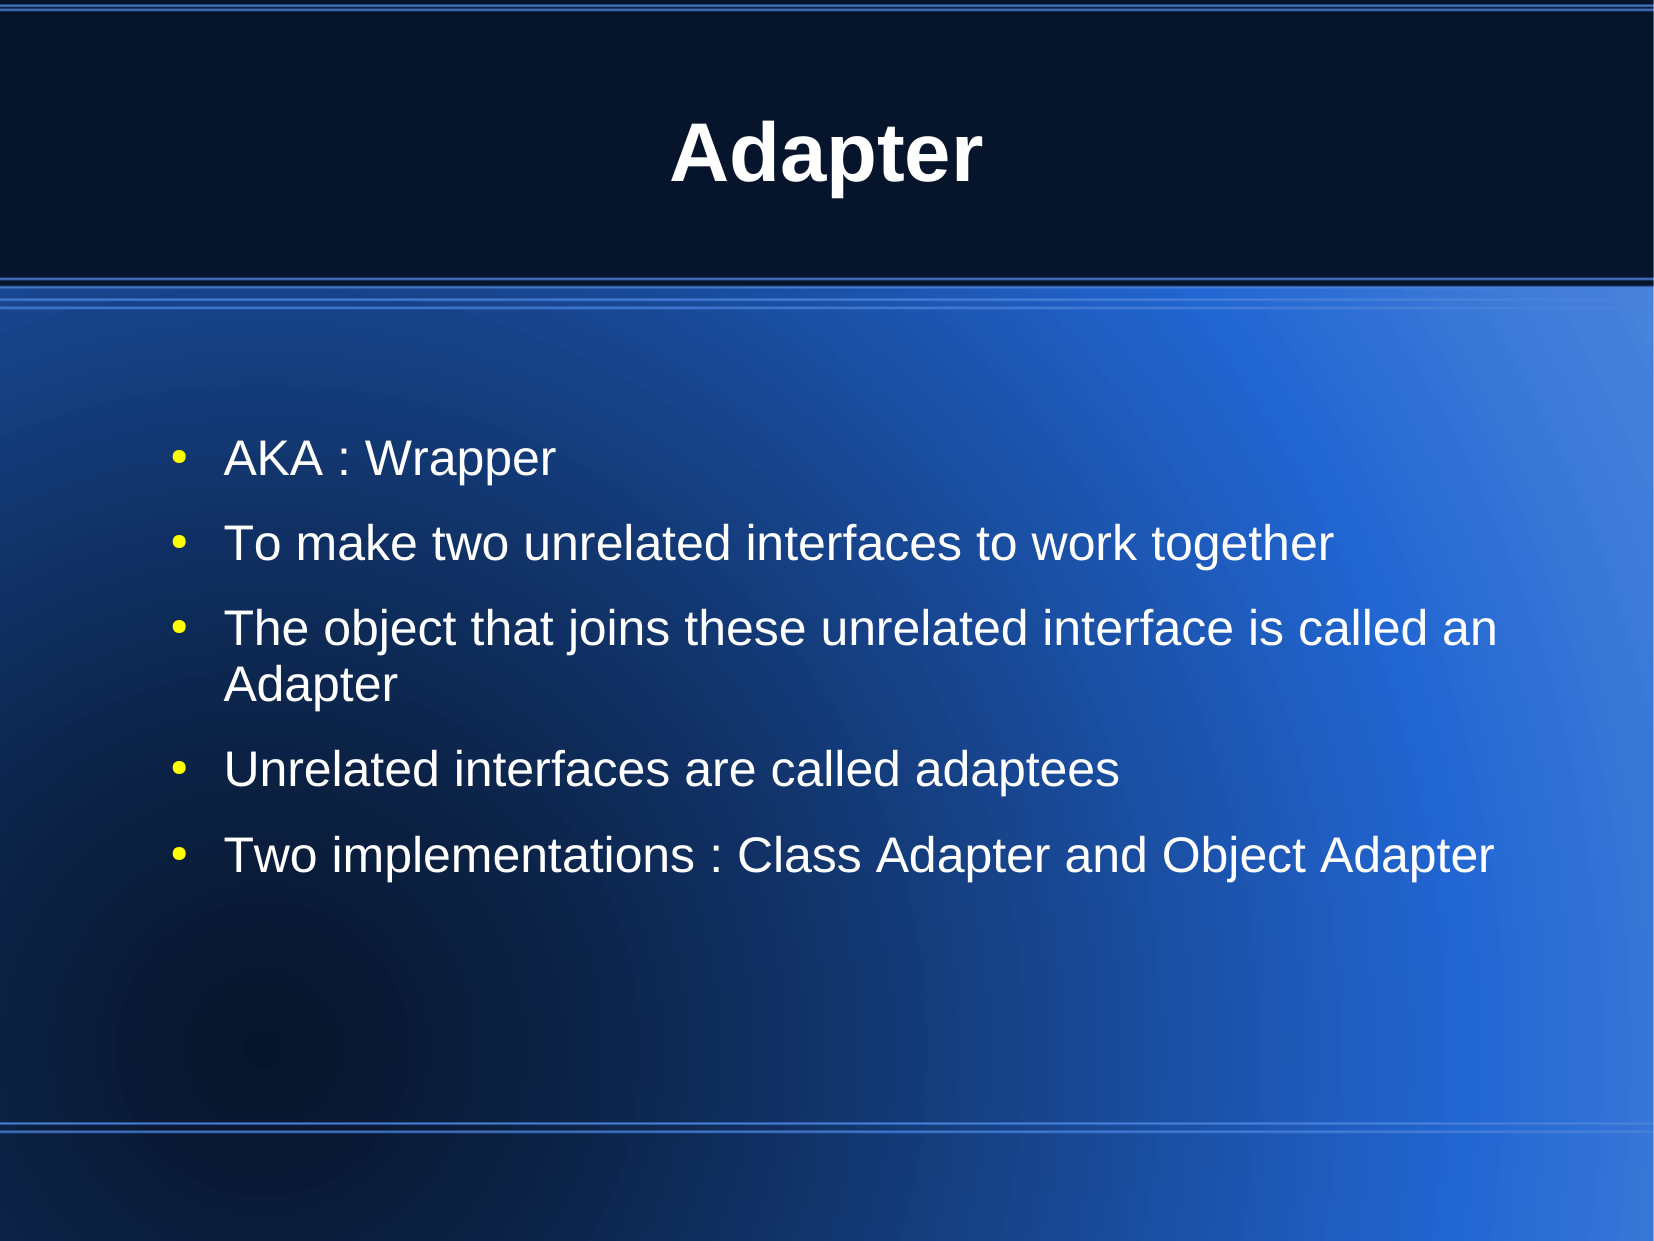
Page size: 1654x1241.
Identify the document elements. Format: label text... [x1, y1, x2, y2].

picture [0, 0, 1654, 1241]
title Adapter [82, 49, 1571, 257]
list AKA : Wrapper To make two unrelated interfaces to work together The object that joins these unrelated interface is called an Adapter Unrelated interfaces are called adaptees Two implementations : Class Adapter and Object Adapter [152, 344, 1534, 1127]
